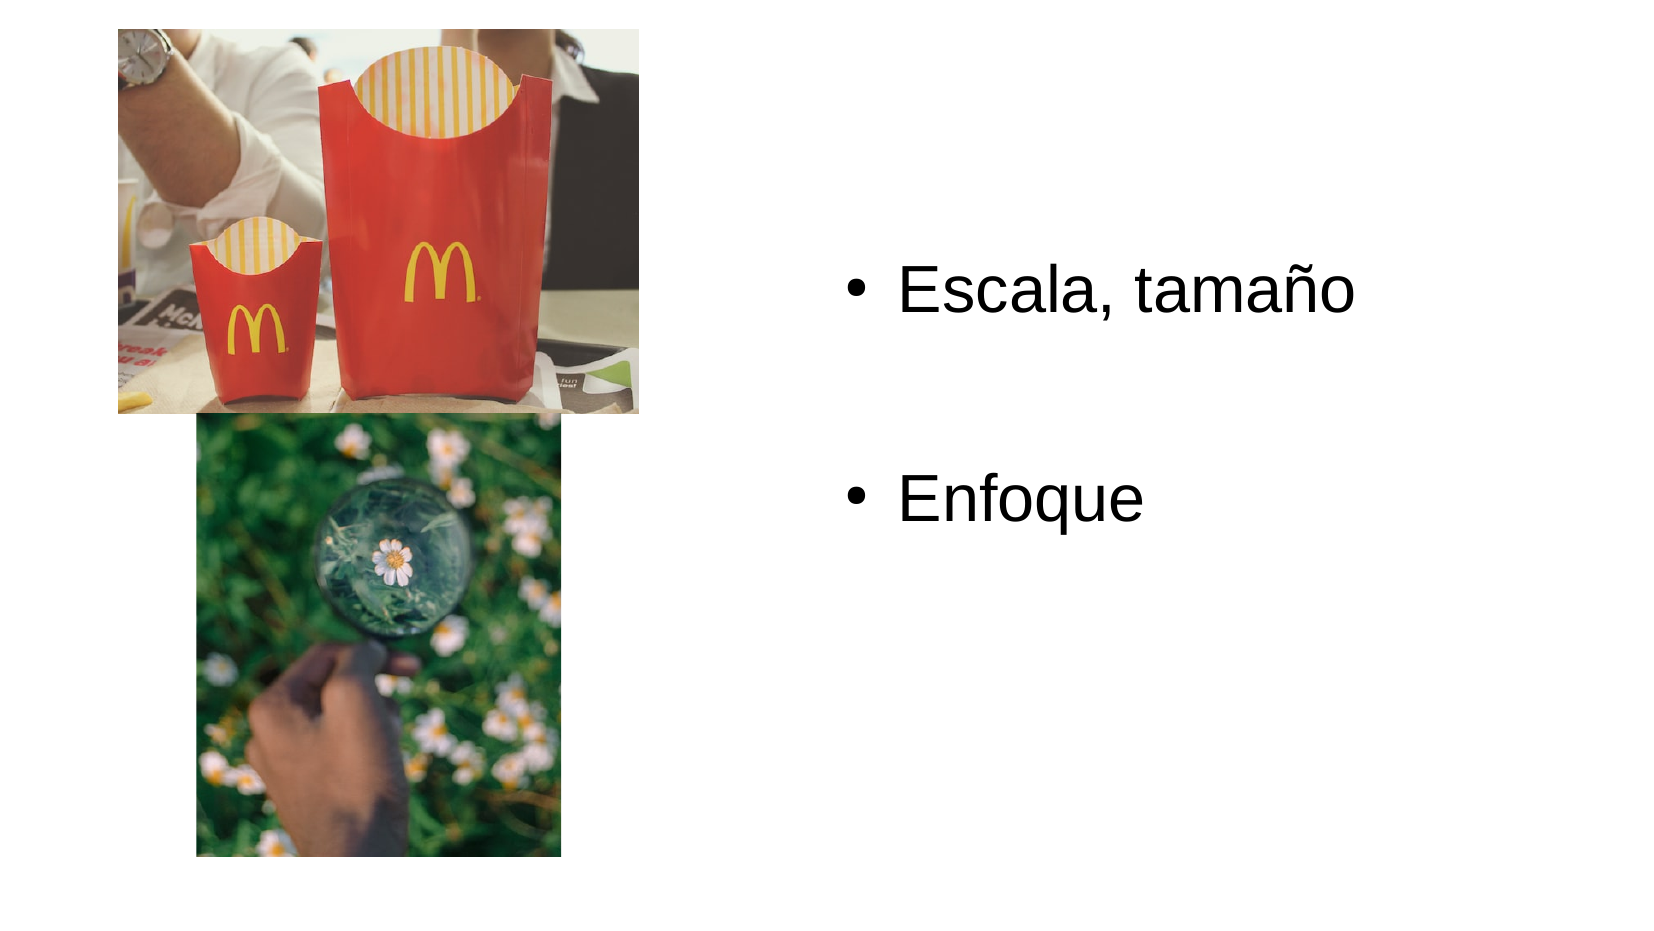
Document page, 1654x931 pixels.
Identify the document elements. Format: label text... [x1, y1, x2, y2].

picture [118, 29, 639, 857]
list Escala, tamaño Enfoque [826, 147, 1571, 758]
